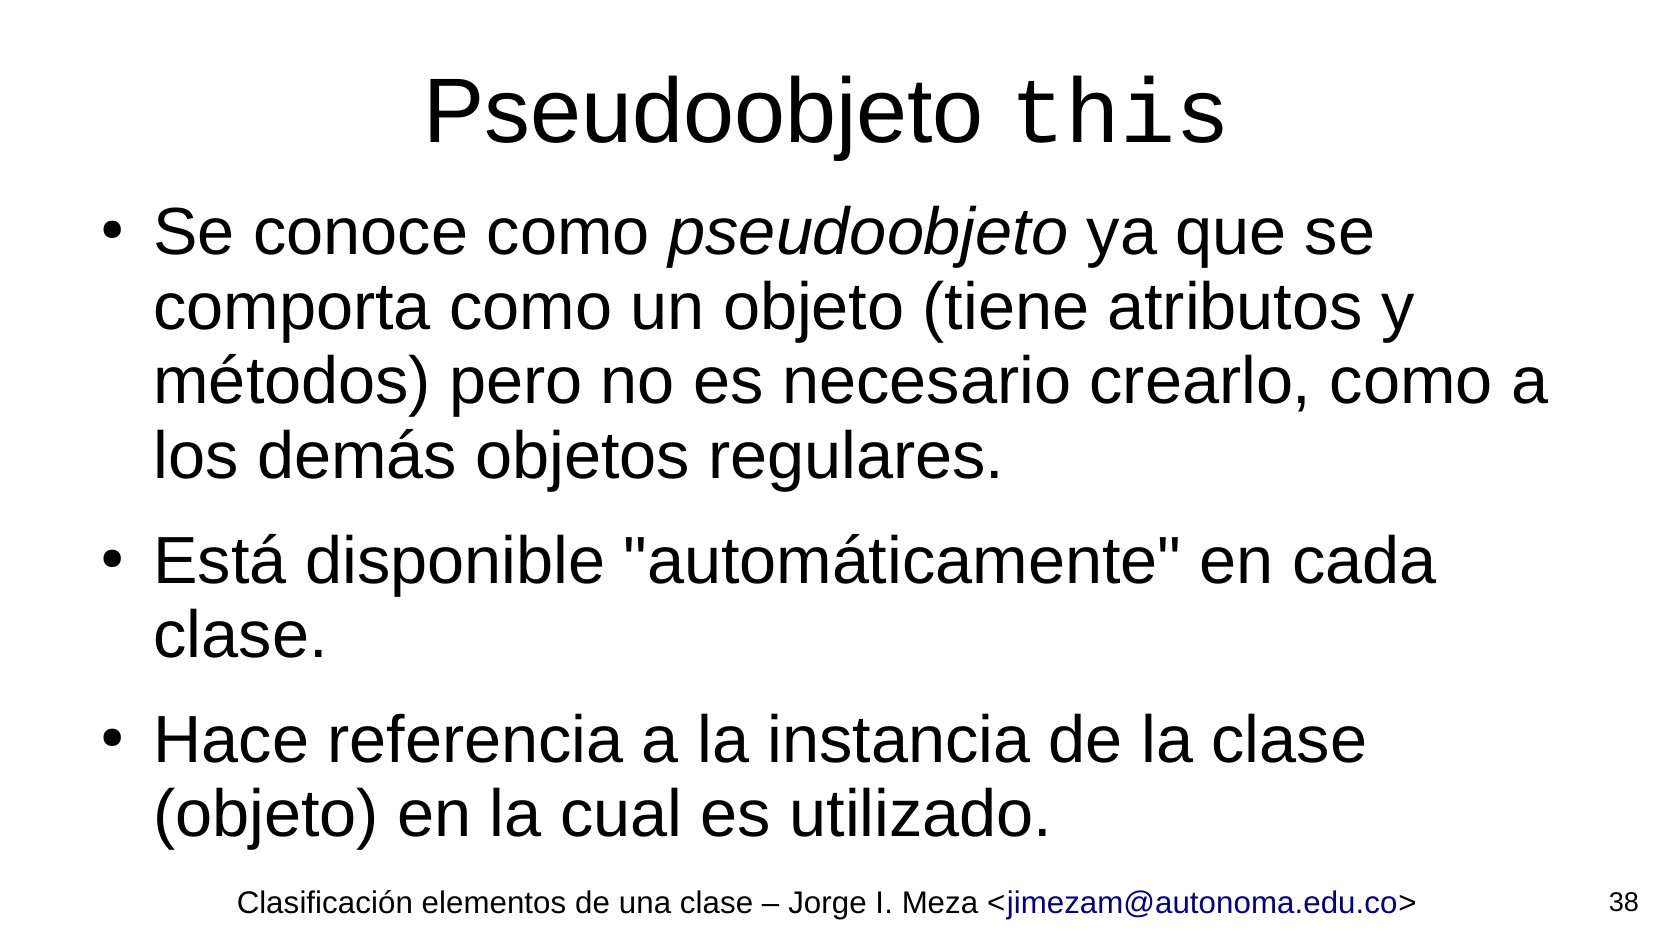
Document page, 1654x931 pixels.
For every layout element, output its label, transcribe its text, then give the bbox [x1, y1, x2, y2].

title Pseudoobjeto this [82, 37, 1571, 193]
list Se conoce como pseudoobjeto ya que se comporta como un objeto (tiene atributos y métodos) pero no es necesario crearlo, como a los demás objetos regulares. Está disponible "automáticamente" en cada clase. Hace referencia a la instancia de la clase (objeto) en la cual es utilizado. [82, 193, 1571, 855]
